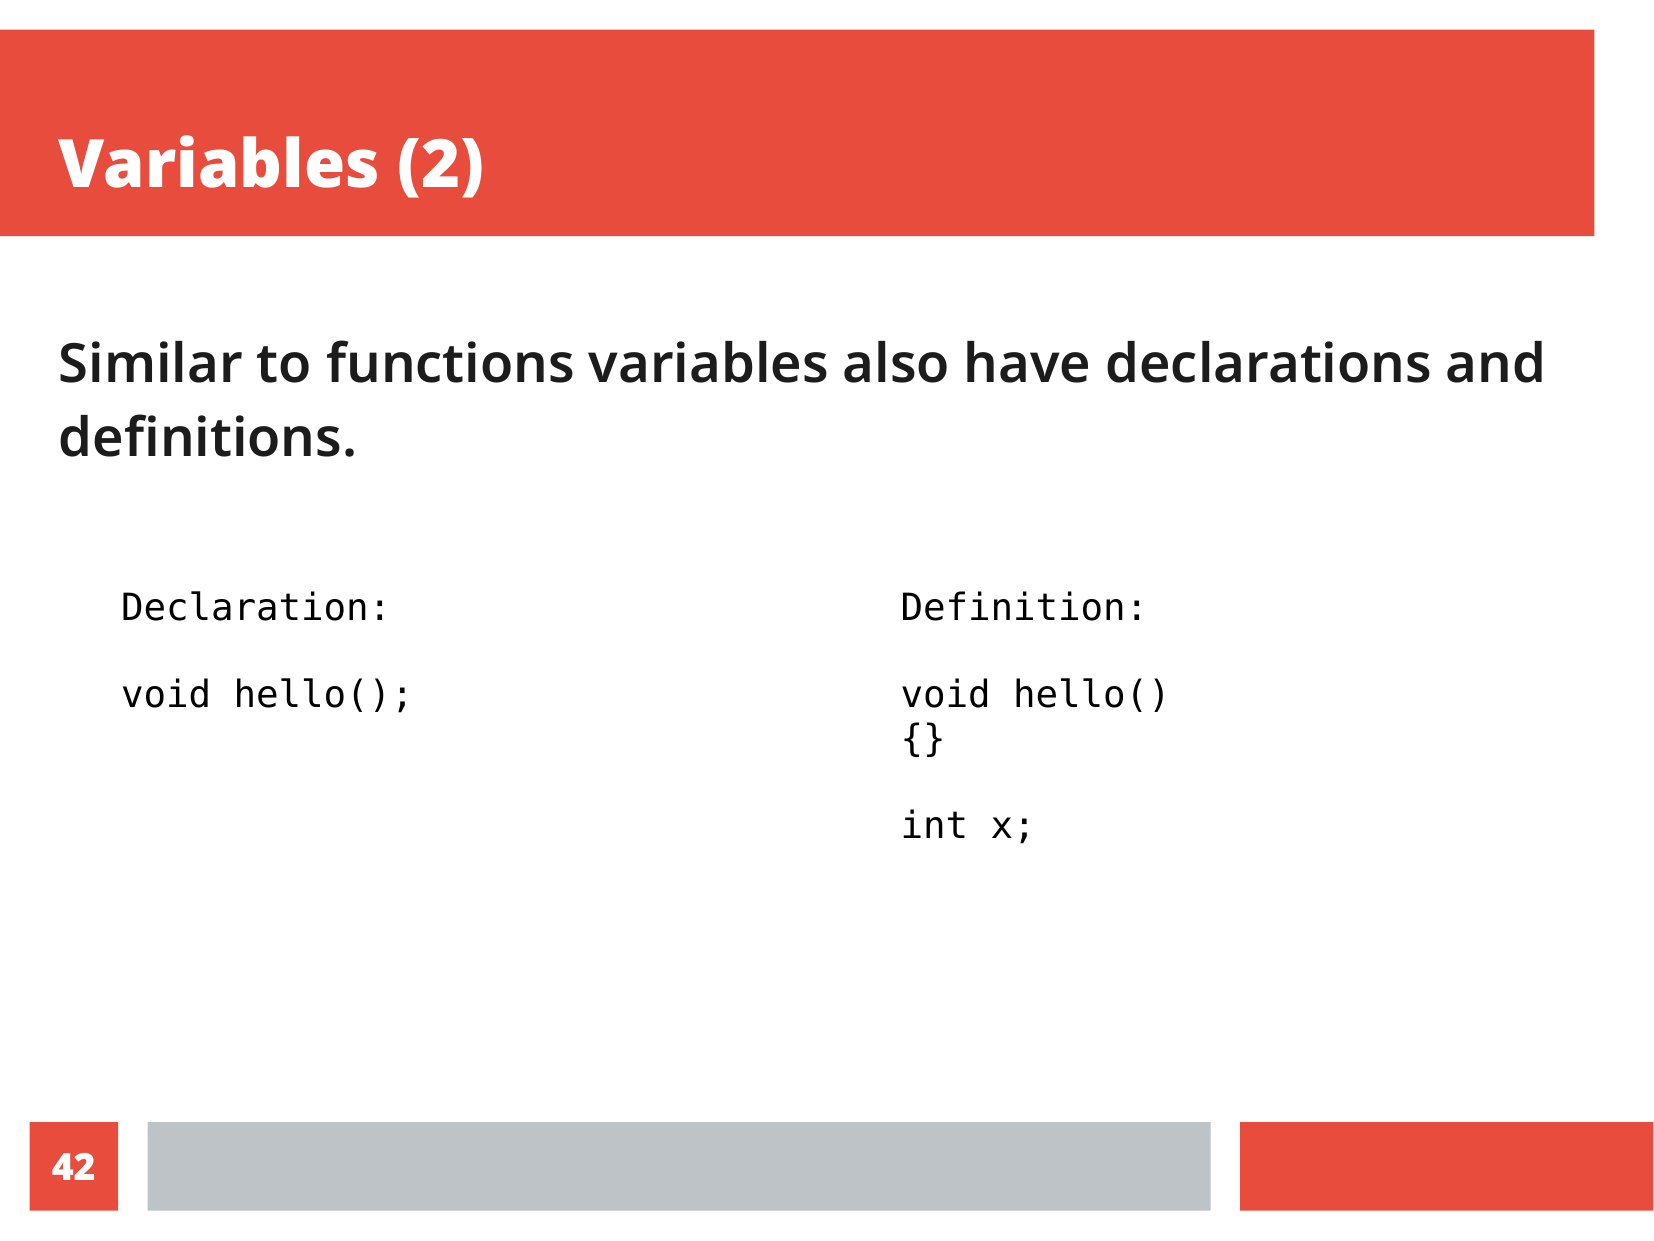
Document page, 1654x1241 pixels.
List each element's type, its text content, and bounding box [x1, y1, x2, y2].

text_box Declaration: void hello(); [106, 578, 508, 815]
list Similar to functions variables also have declarations and definitions. [59, 324, 1565, 544]
title Variables (2) [59, 59, 1595, 207]
text_box Definition: void hello() {} int x; [885, 578, 1288, 855]
